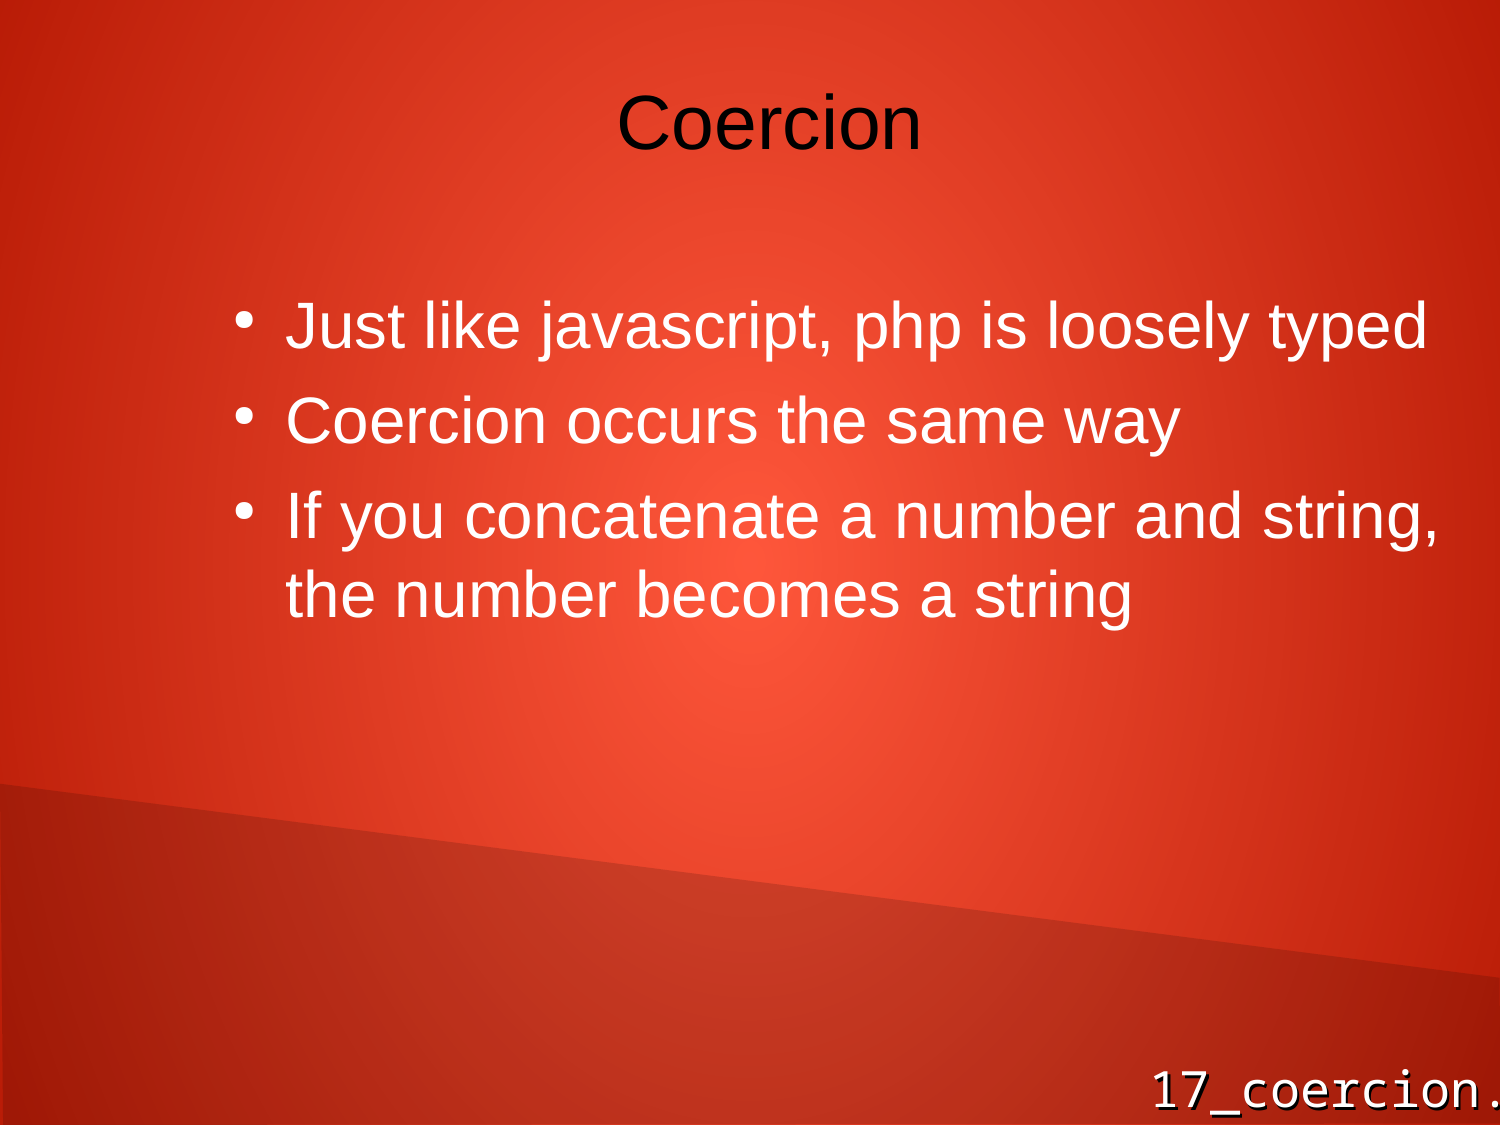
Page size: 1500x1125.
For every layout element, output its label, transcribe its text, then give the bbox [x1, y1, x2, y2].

title Coercion [24, 24, 1488, 213]
text_box 17_coercion.php [1135, 1049, 1500, 1125]
list Just like javascript, php is loosely typed Coercion occurs the same way If you concatenate a number and string, the number becomes a string [200, 275, 1476, 1026]
